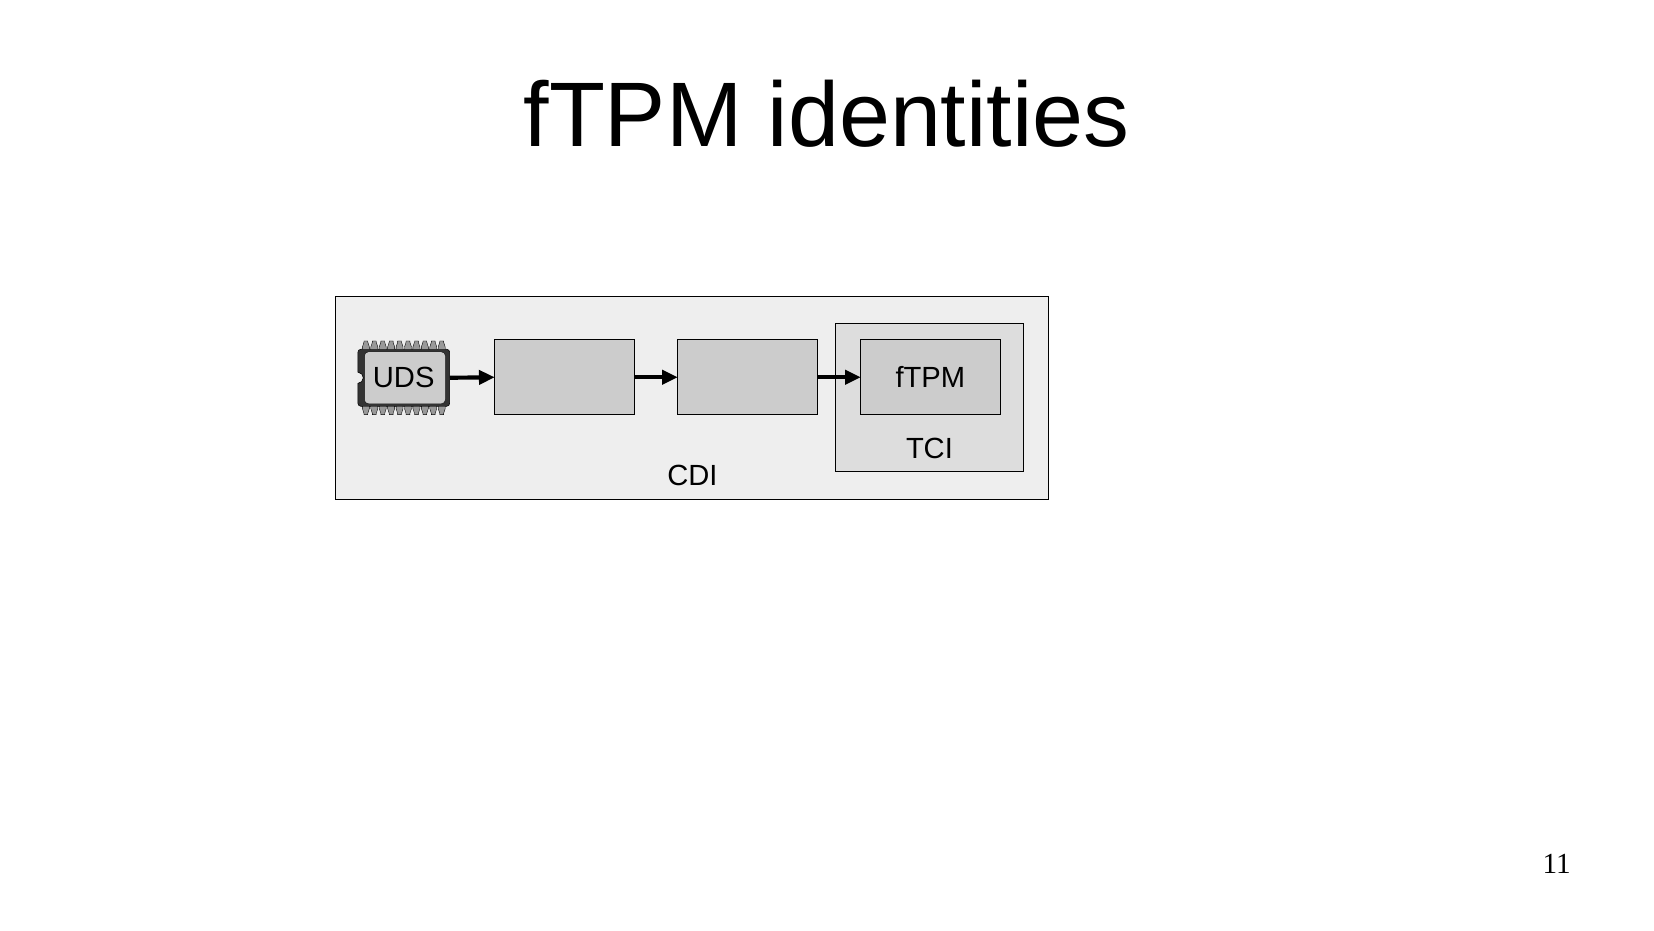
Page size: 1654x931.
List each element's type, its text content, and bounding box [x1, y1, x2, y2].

text_box CDI [335, 296, 1049, 500]
text_box [494, 339, 635, 415]
text_box fTPM [860, 339, 1001, 415]
text_box [677, 339, 818, 415]
text_box TCI [835, 323, 1024, 472]
title fTPM identities [82, 37, 1571, 193]
picture [357, 340, 451, 415]
